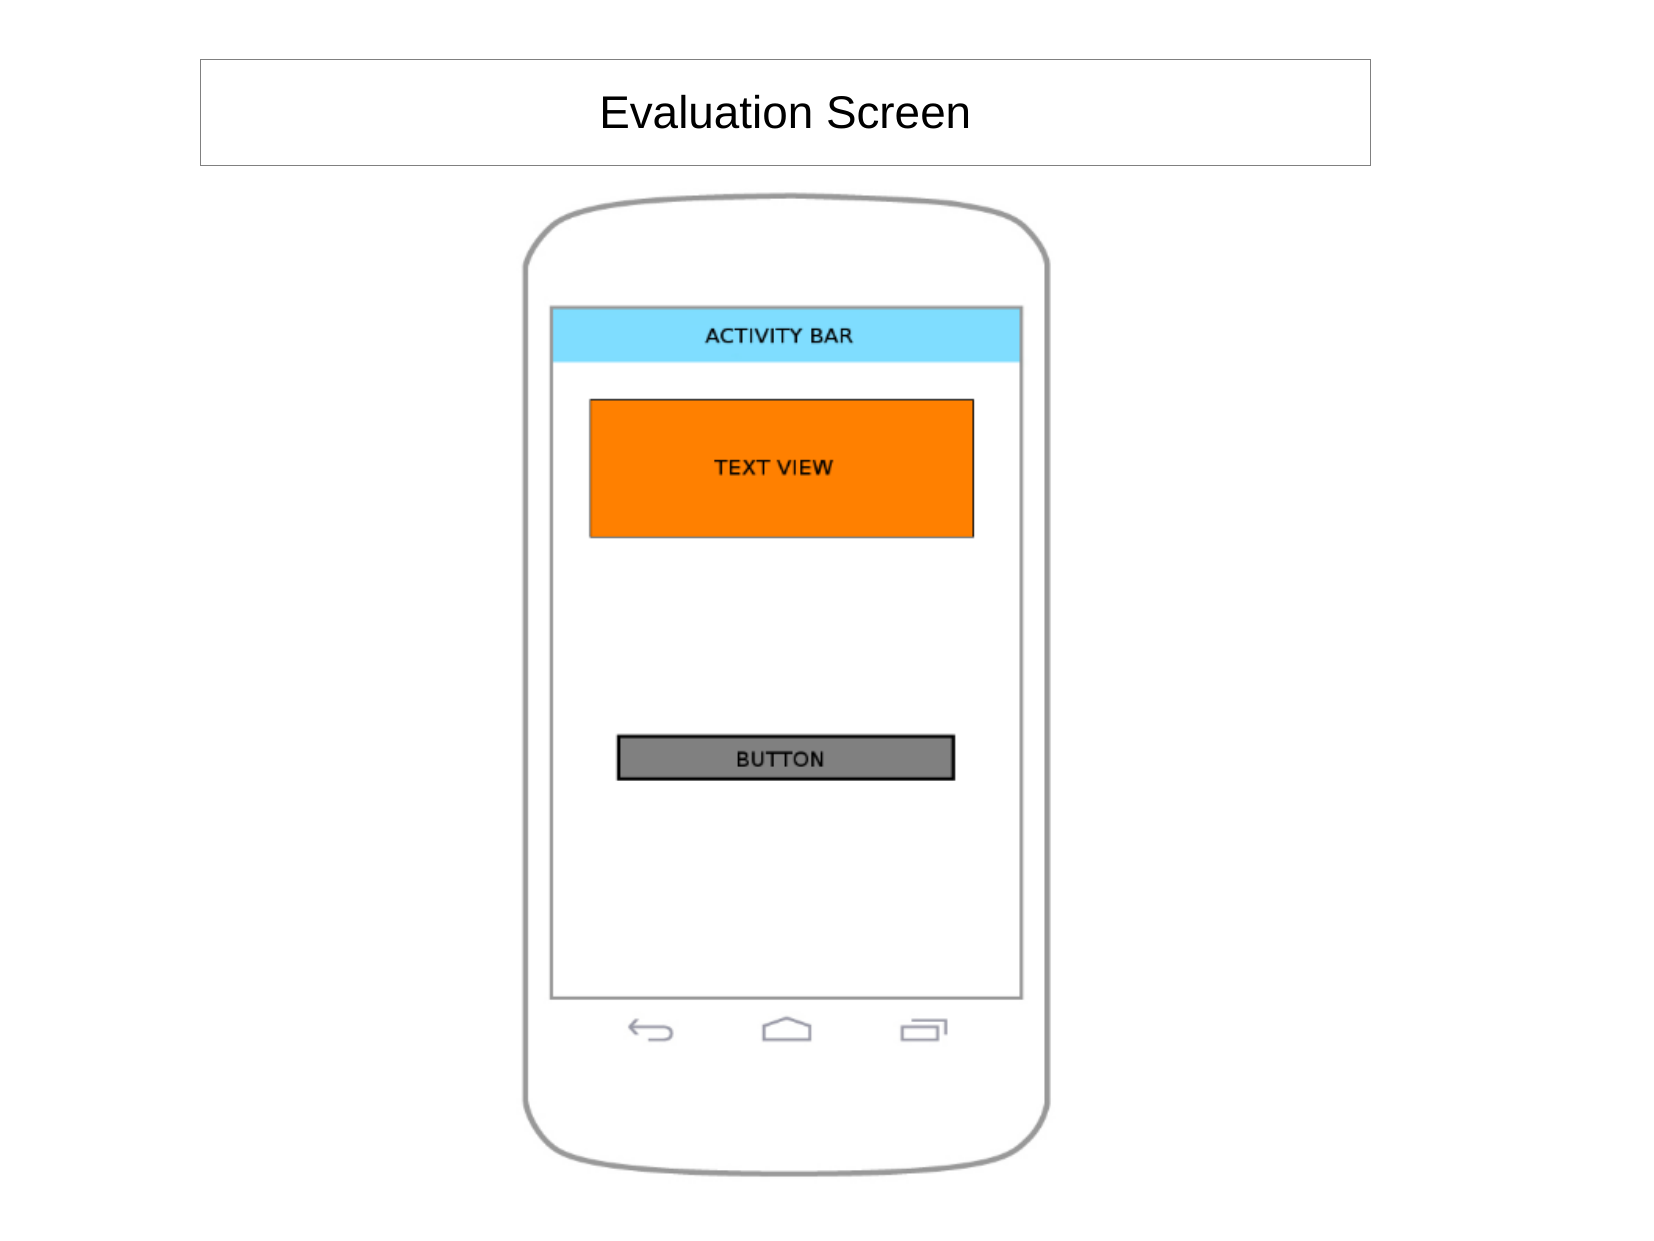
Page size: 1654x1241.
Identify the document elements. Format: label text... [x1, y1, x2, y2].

title Evaluation Screen [200, 59, 1371, 166]
picture [497, 188, 1123, 1205]
